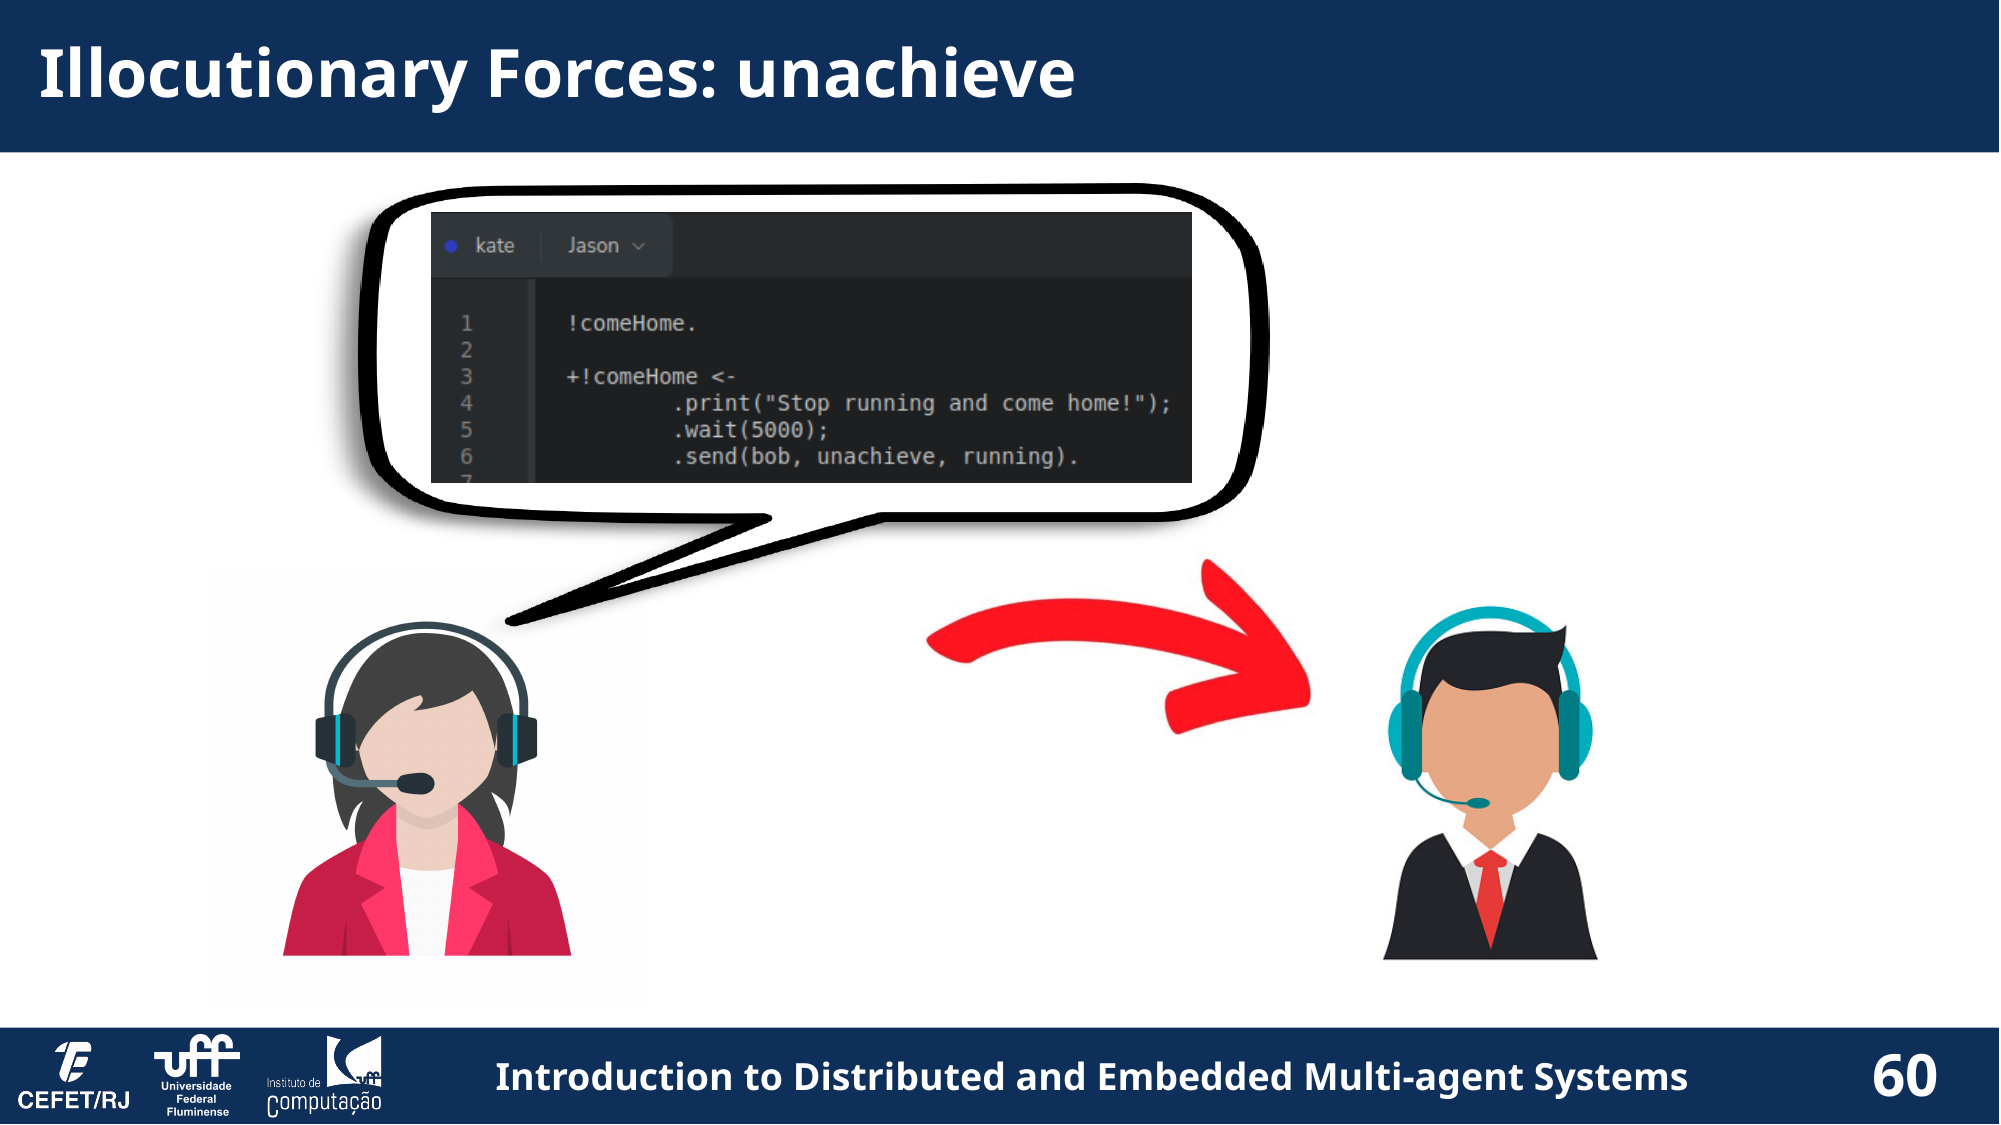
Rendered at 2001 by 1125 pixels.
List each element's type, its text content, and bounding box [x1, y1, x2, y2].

text_box Illocutionary Forces: unachieve [25, 23, 1999, 119]
picture [18, 1021, 129, 1125]
picture [205, 183, 1713, 1011]
picture [153, 1033, 241, 1121]
picture [265, 1033, 383, 1118]
